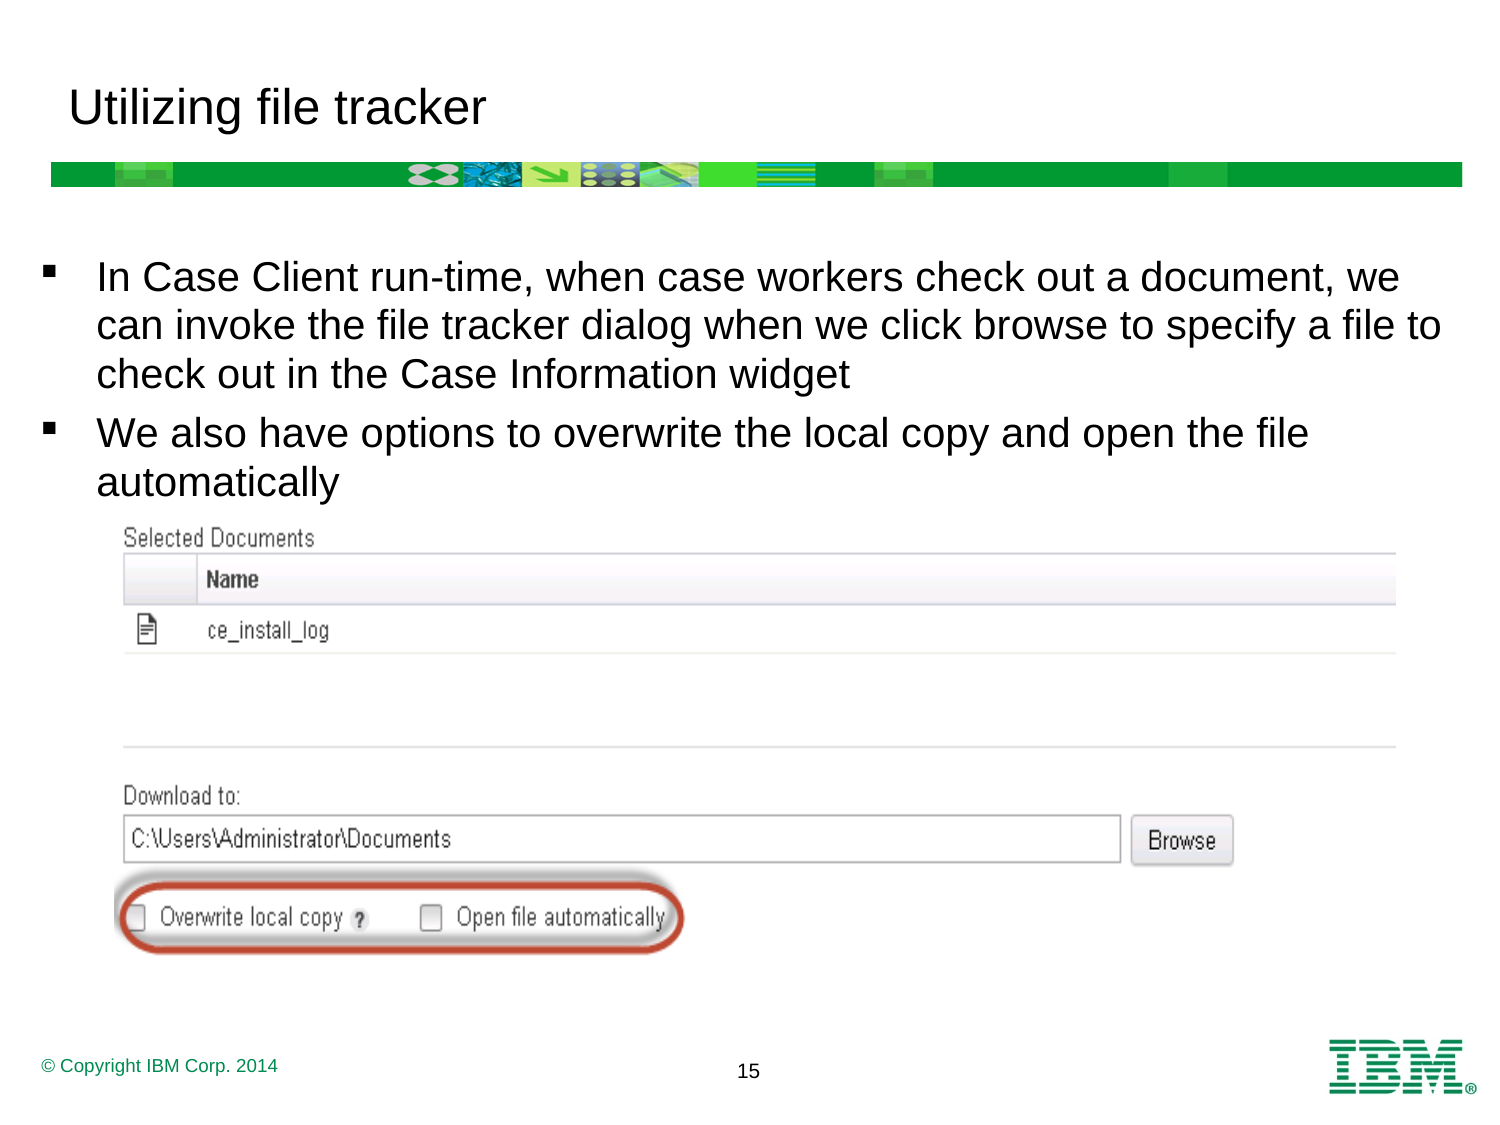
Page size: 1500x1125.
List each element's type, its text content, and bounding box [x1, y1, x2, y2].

picture [50, 161, 1463, 189]
picture [114, 516, 1396, 976]
picture [1327, 1037, 1479, 1096]
list In Case Client run-time, when case workers check out a document, we can invoke the file tracker dialog when we click browse to specify a file to check out in the Case Information widget We also have options to overwrite the local copy and open the file automatically [24, 243, 1463, 1038]
title Utilizing file tracker [53, 69, 1239, 144]
